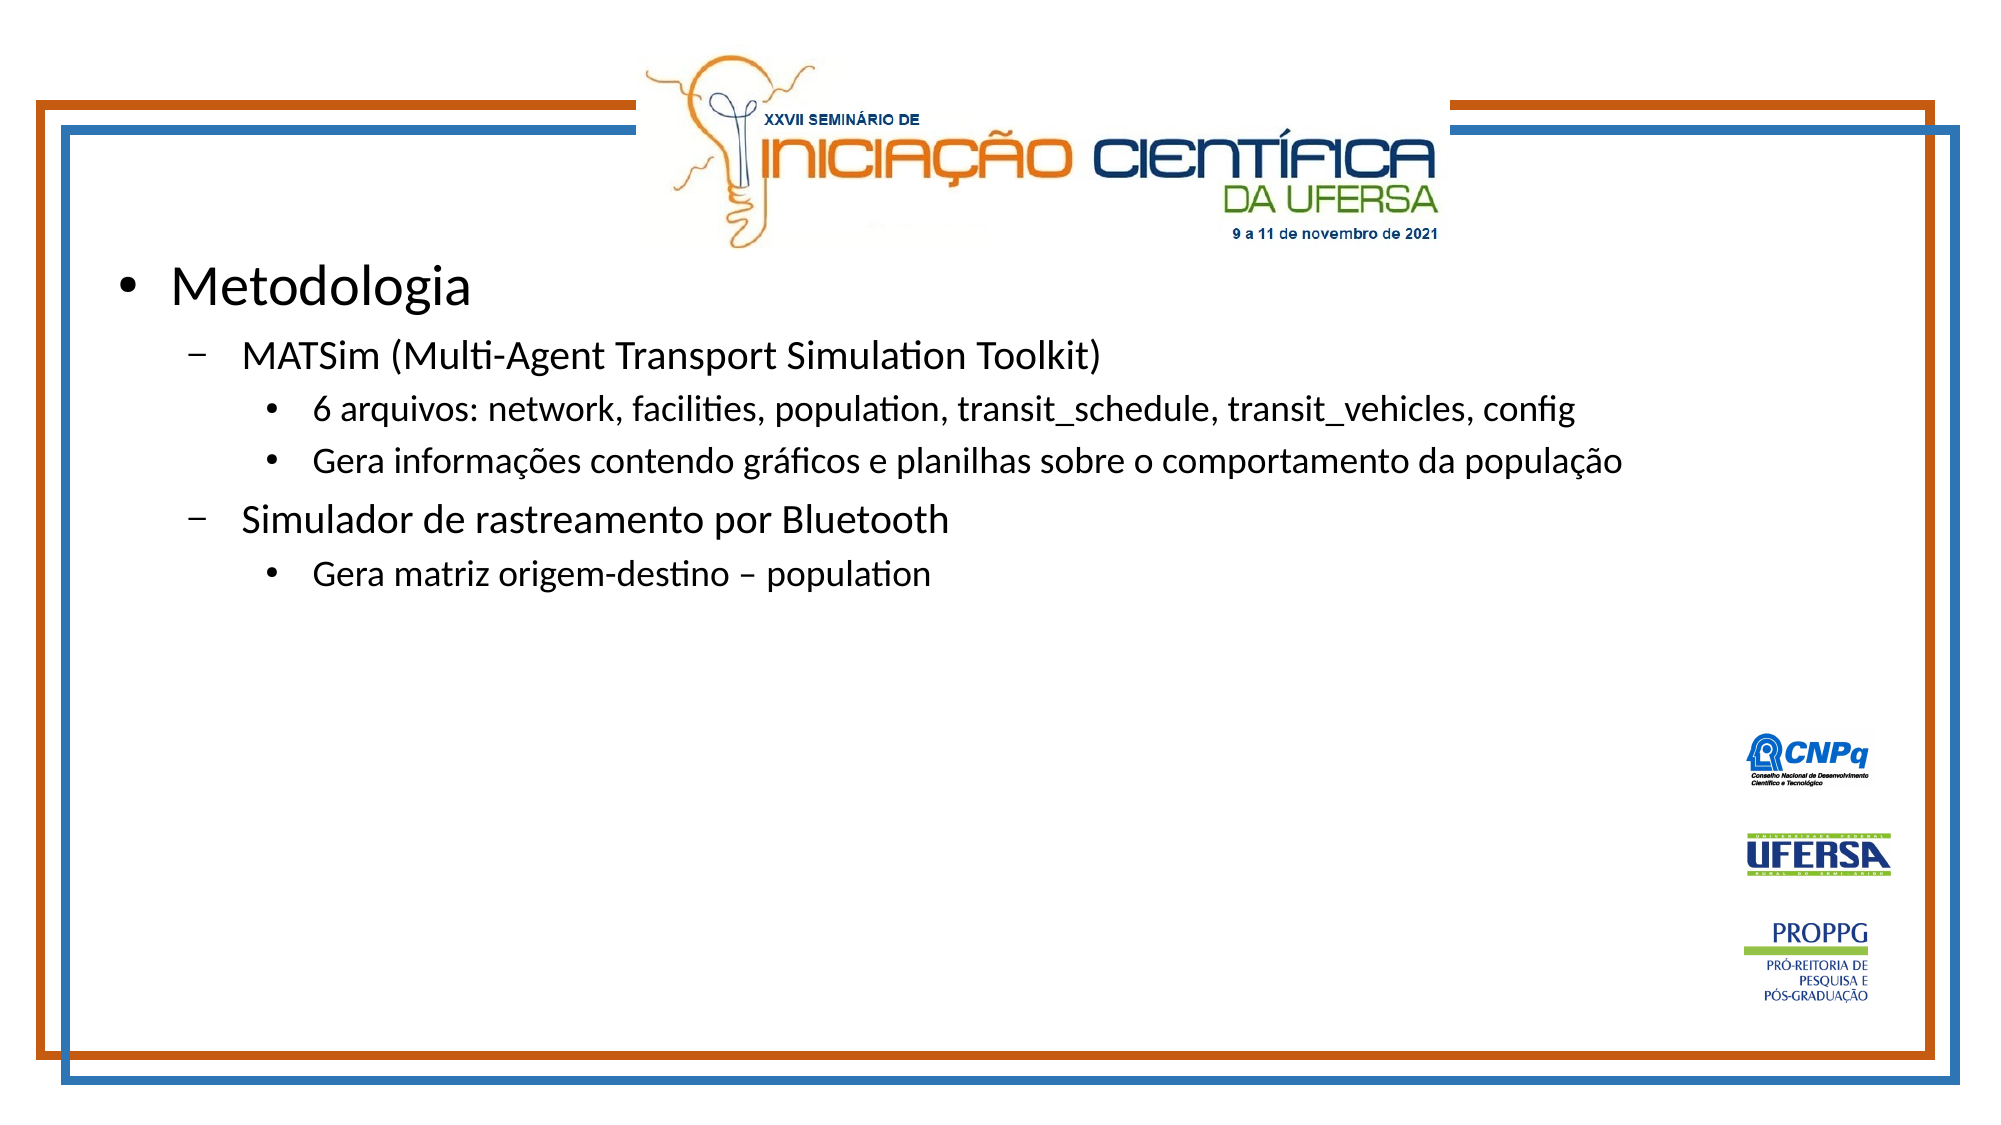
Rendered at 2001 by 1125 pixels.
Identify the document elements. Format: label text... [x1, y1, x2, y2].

picture [636, 44, 1450, 259]
list Metodologia MATSim (Multi-Agent Transport Simulation Toolkit) 6 arquivos: network, facilities, population, transit_schedule, transit_vehicles, config Gera informações contendo gráficos e planilhas sobre o comportamento da população Simulador de rastreamento por Bluetooth Gera matriz origem-destino – population [99, 263, 1900, 916]
picture [1744, 923, 1868, 1003]
